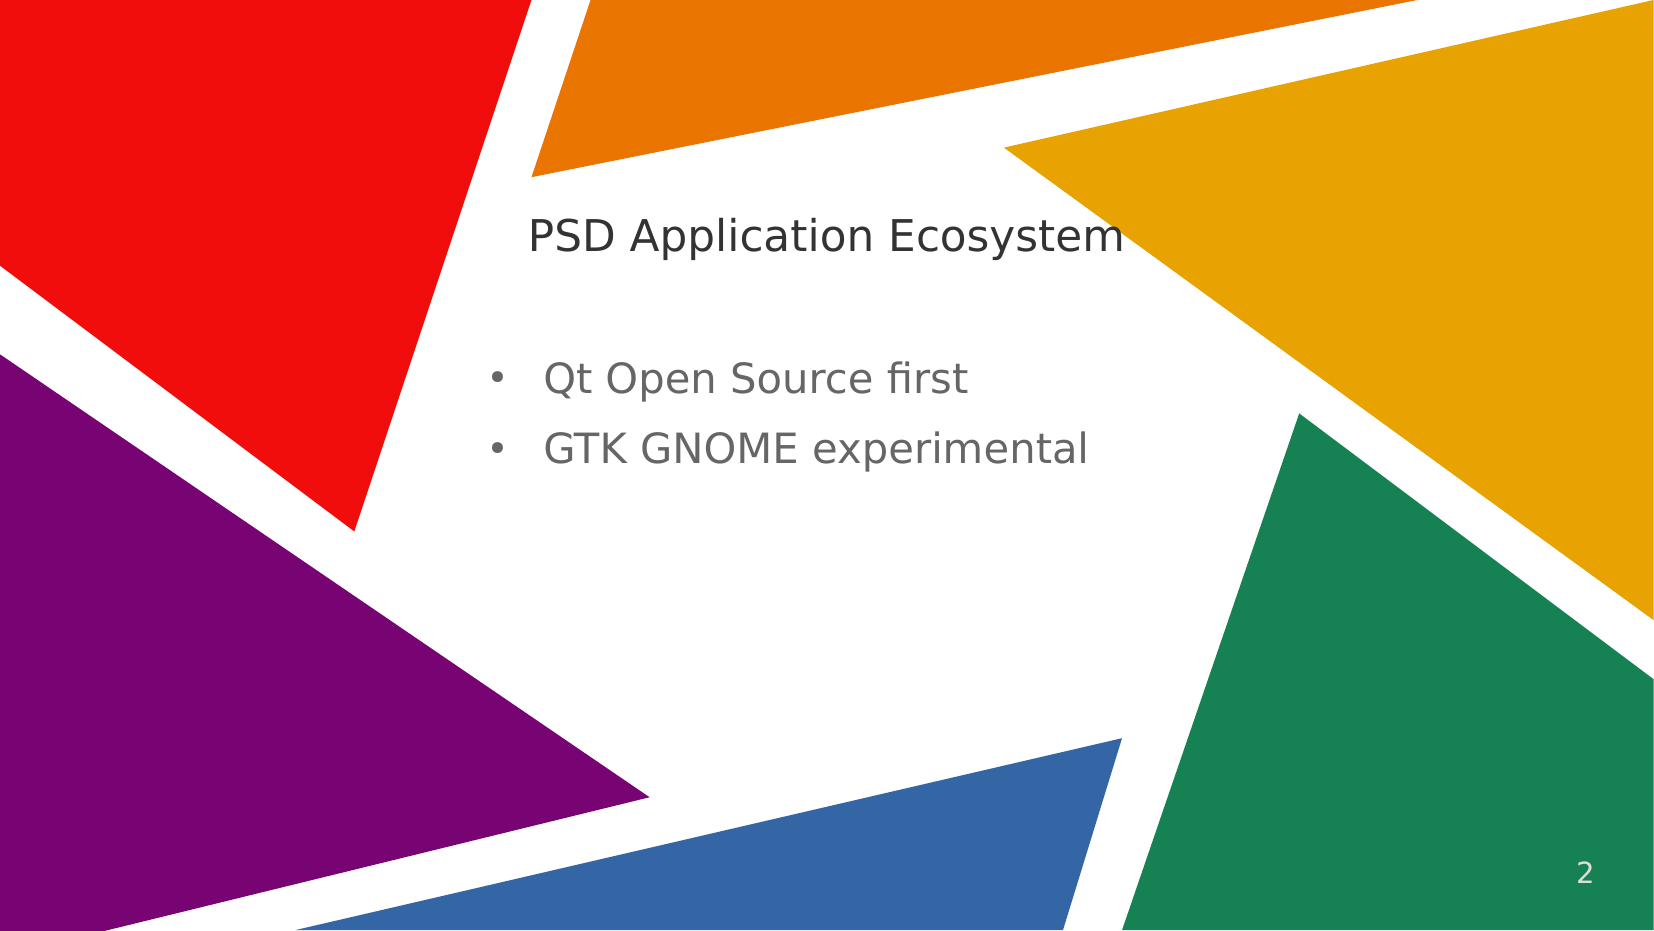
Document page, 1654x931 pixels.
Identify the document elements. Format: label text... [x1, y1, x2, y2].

title PSD Application Ecosystem [472, 147, 1182, 325]
list Qt Open Source first GTK GNOME experimental [472, 354, 1182, 768]
